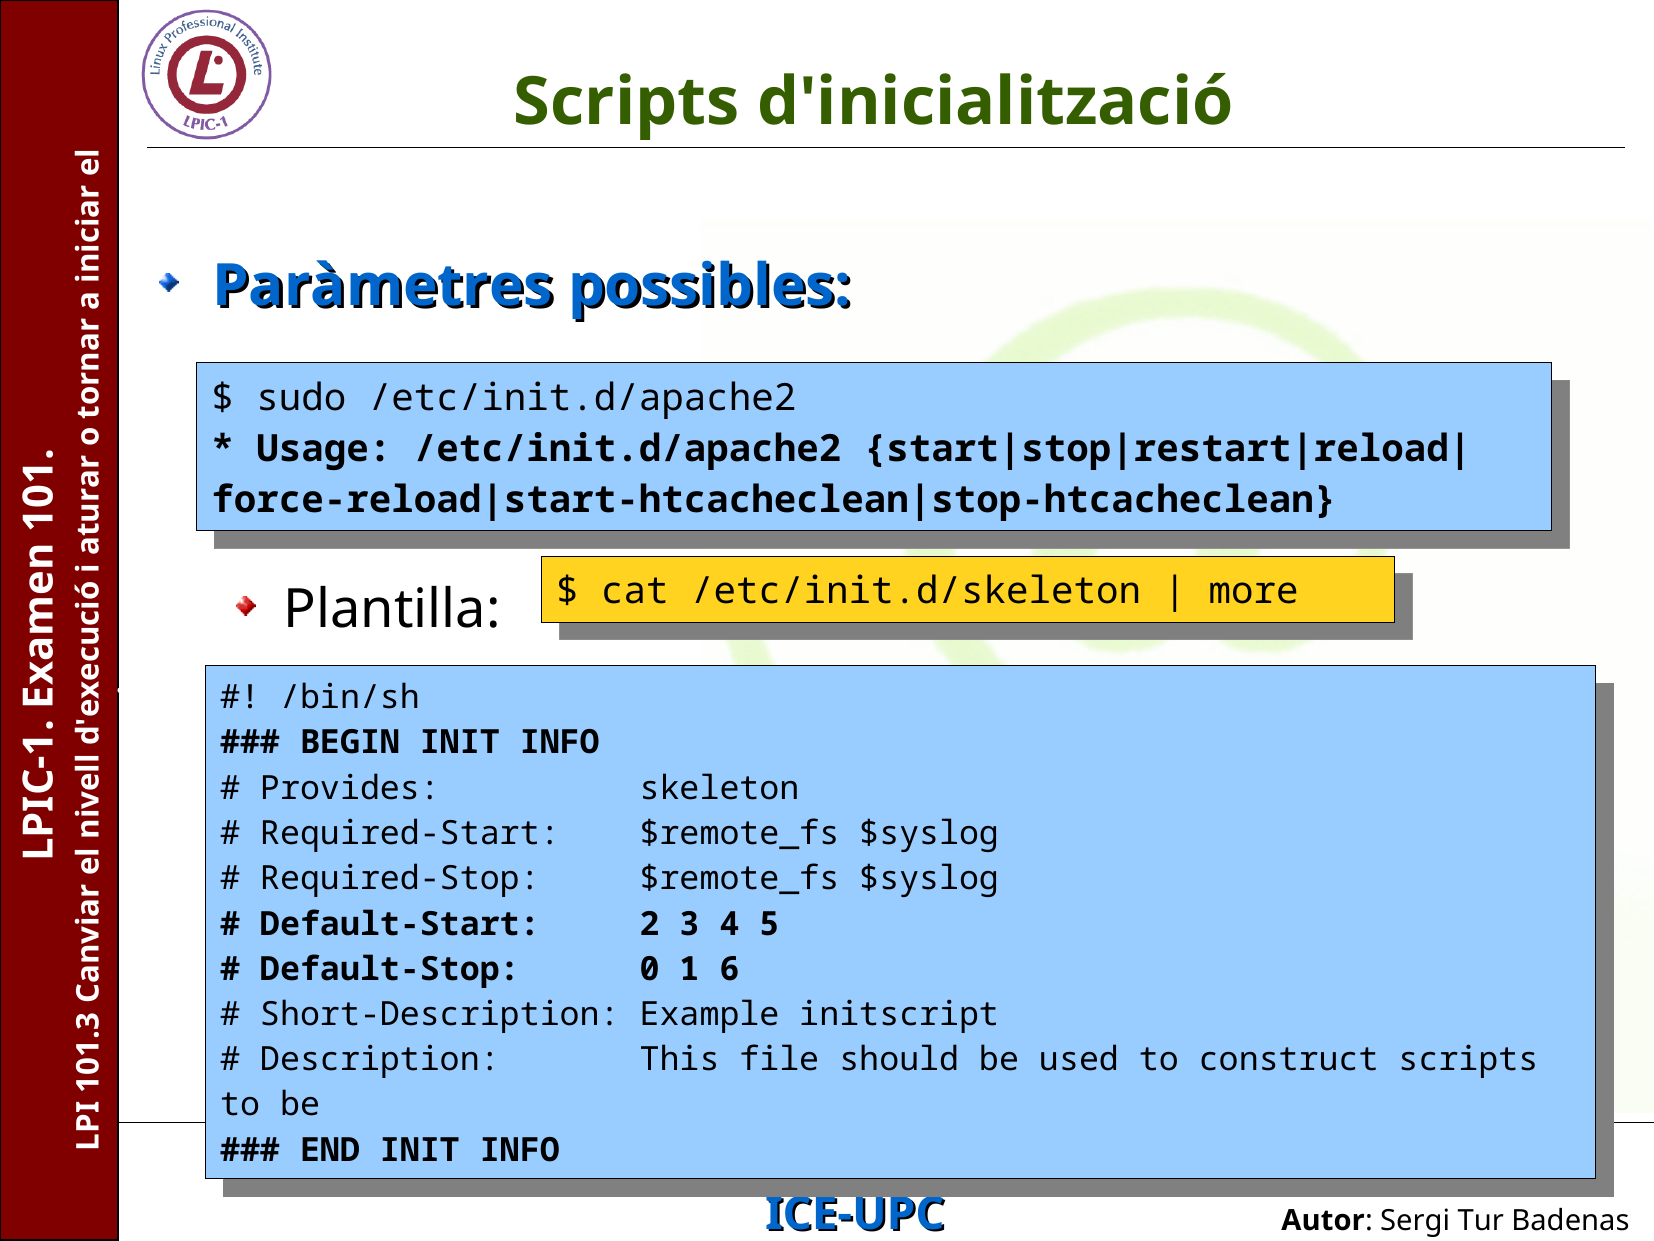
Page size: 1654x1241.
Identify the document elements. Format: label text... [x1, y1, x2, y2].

title Scripts d'inicialització [129, 55, 1619, 142]
picture [135, 5, 277, 55]
text_box $ sudo /etc/init.d/apache2 * Usage: /etc/init.d/apache2 {start|stop|restart|reload|force-reload|start-htcacheclean|stop-htcacheclean} [196, 362, 1552, 491]
text_box #! /bin/sh ### BEGIN INIT INFO # Provides: skeleton # Required-Start: $remote_fs $syslog # Required-Stop: $remote_fs $syslog # Default-Start: 2 3 4 5 # Default-Stop: 0 1 6 # Short-Description: Example initscript # Description: This file should be used to construct scripts to be ### END INIT INFO [205, 665, 1596, 1054]
text_box $ cat /etc/init.d/skeleton | more [541, 556, 1395, 620]
picture [700, 217, 1654, 1113]
list Paràmetres possibles: Plantilla: [141, 242, 1630, 1078]
